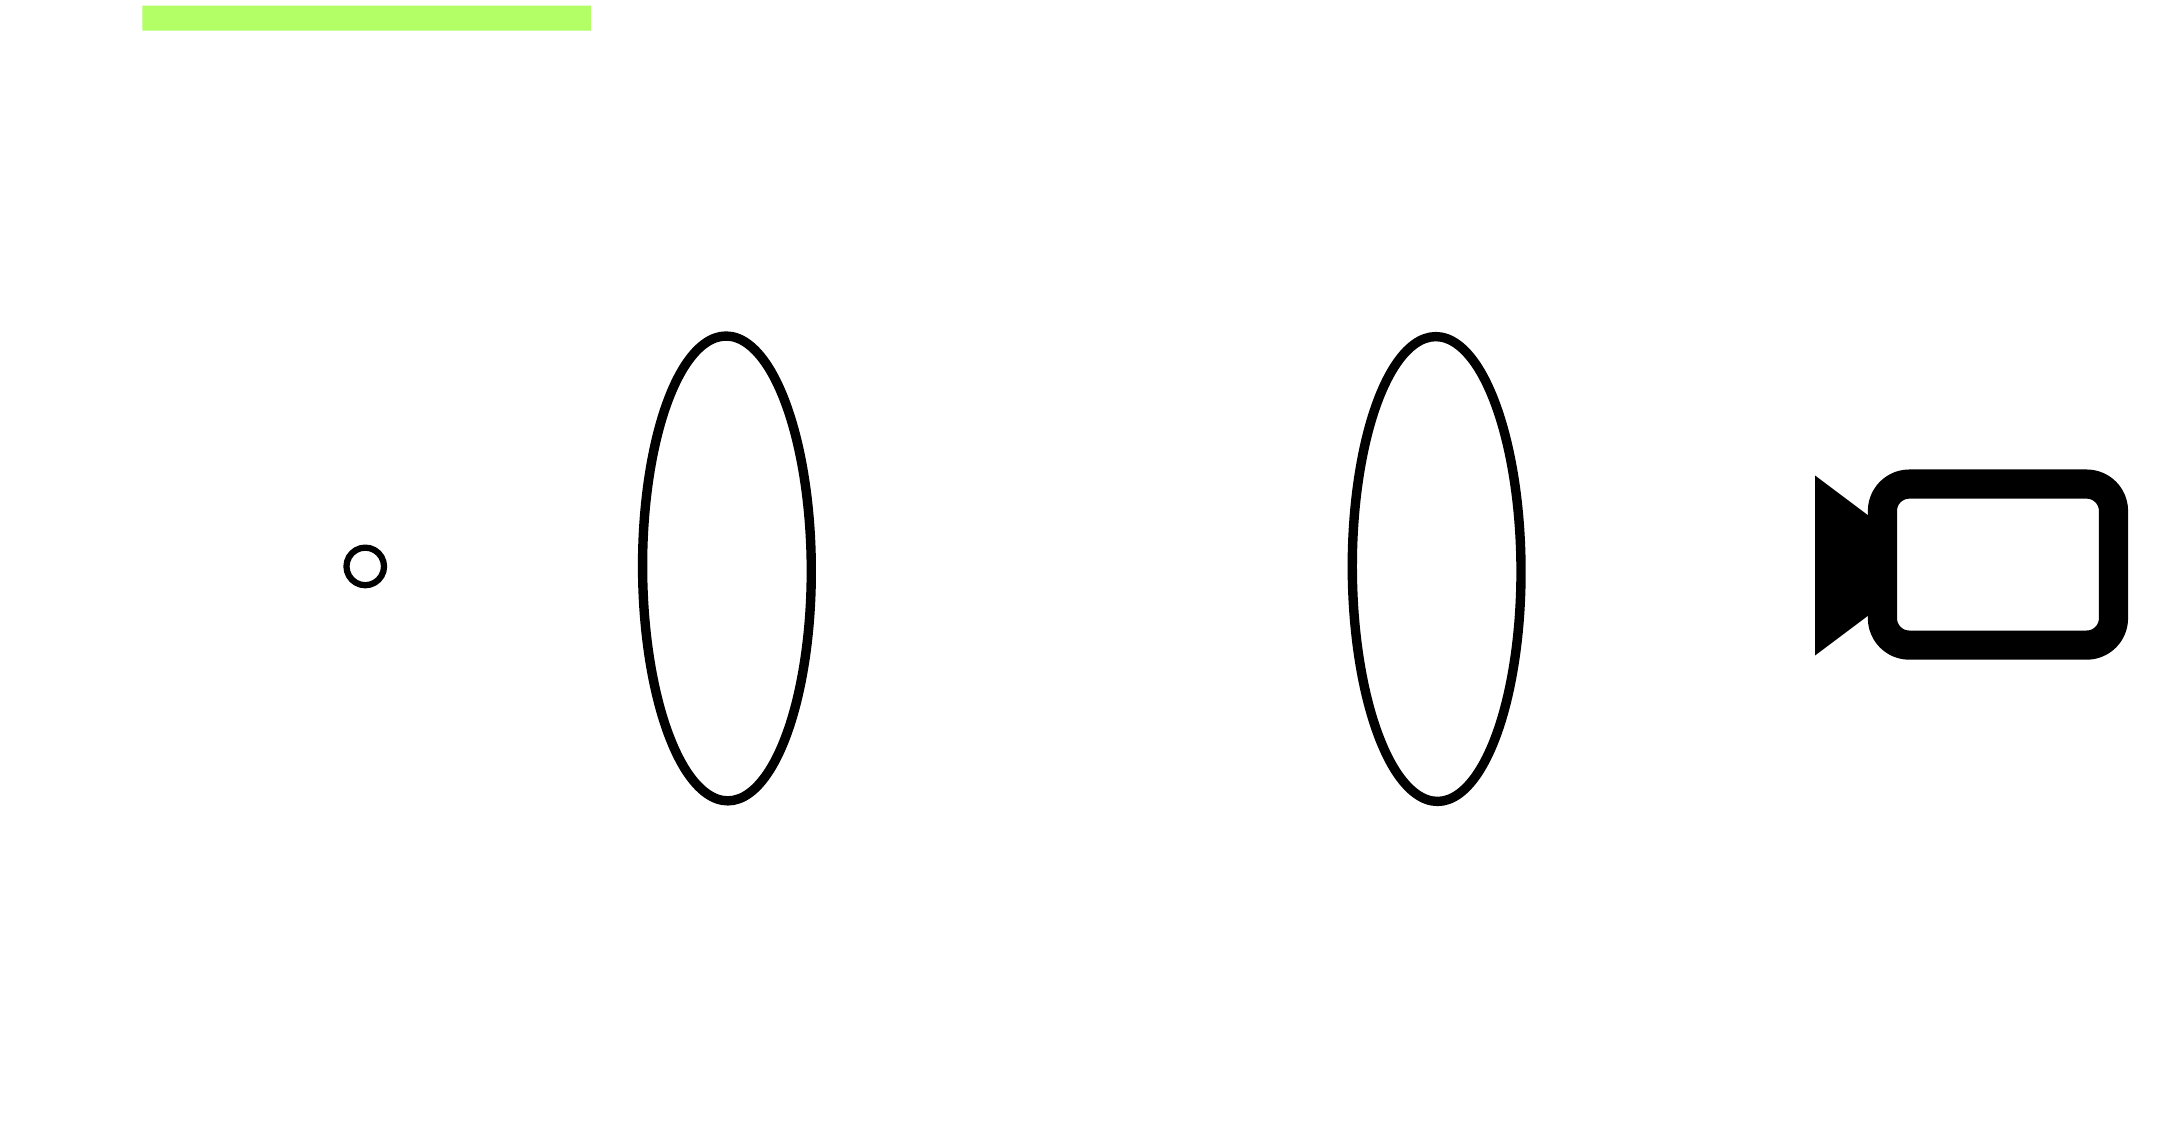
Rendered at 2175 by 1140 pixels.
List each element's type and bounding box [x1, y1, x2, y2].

text_box [1815, 475, 1876, 656]
text_box [1352, 336, 1522, 802]
text_box [642, 336, 812, 801]
text_box [1882, 484, 2114, 646]
